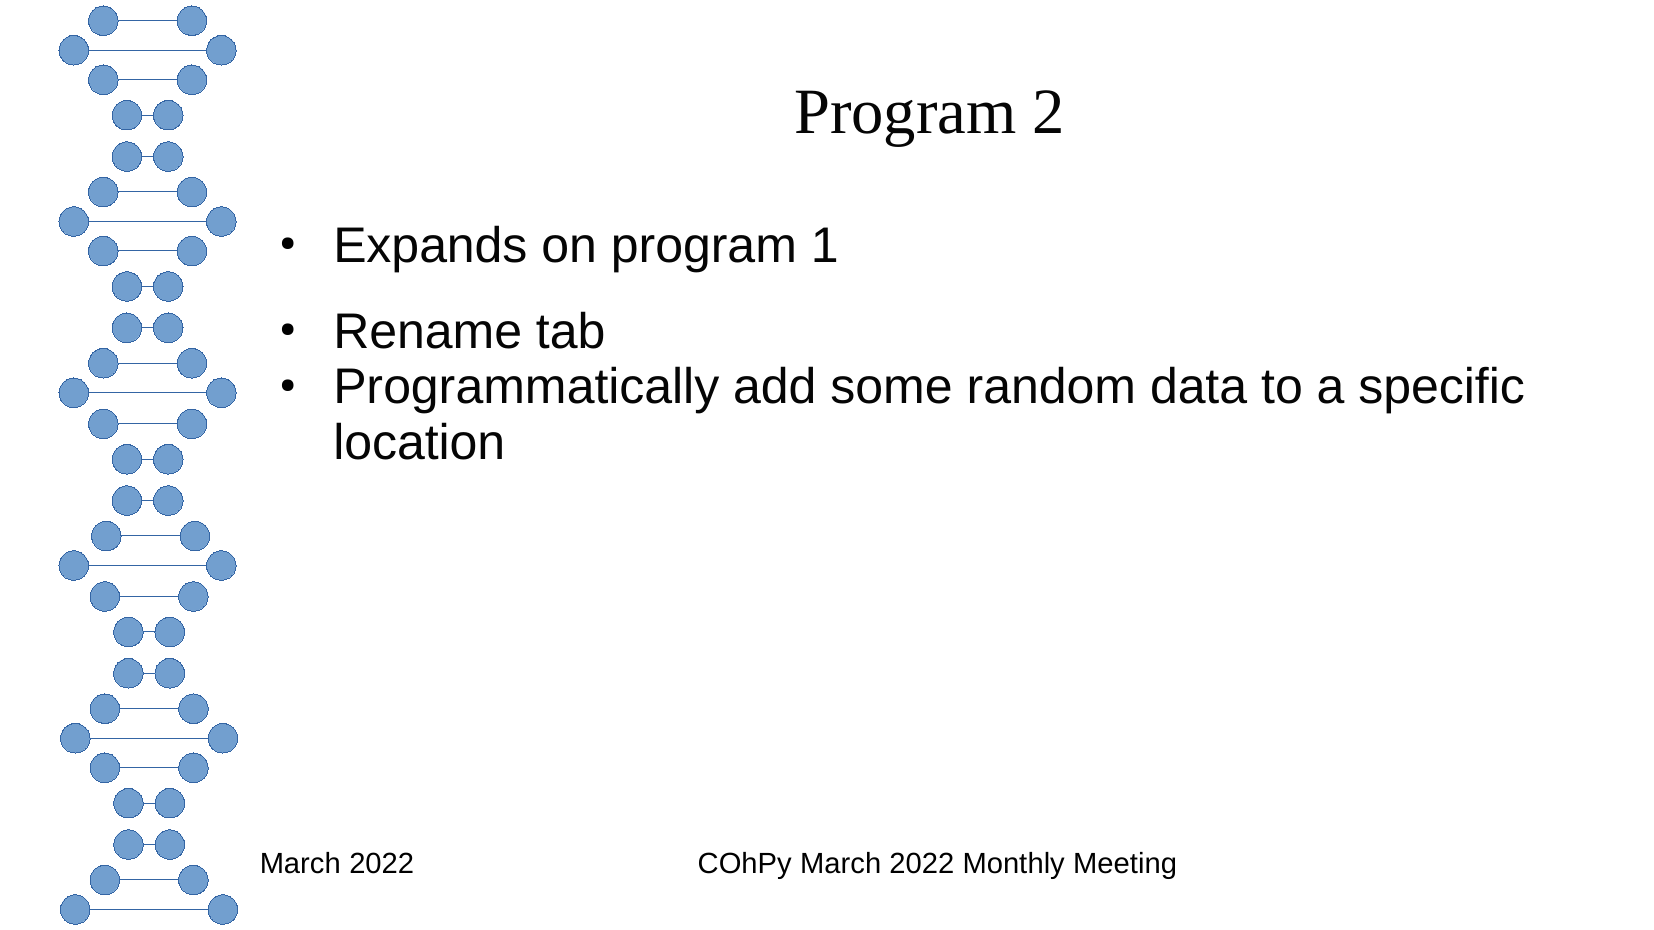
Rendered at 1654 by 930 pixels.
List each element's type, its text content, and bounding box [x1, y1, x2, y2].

title Program 2 [265, 35, 1594, 189]
list Expands on program 1 Rename tab Programmatically add some random data to a specific location [262, 217, 1571, 757]
